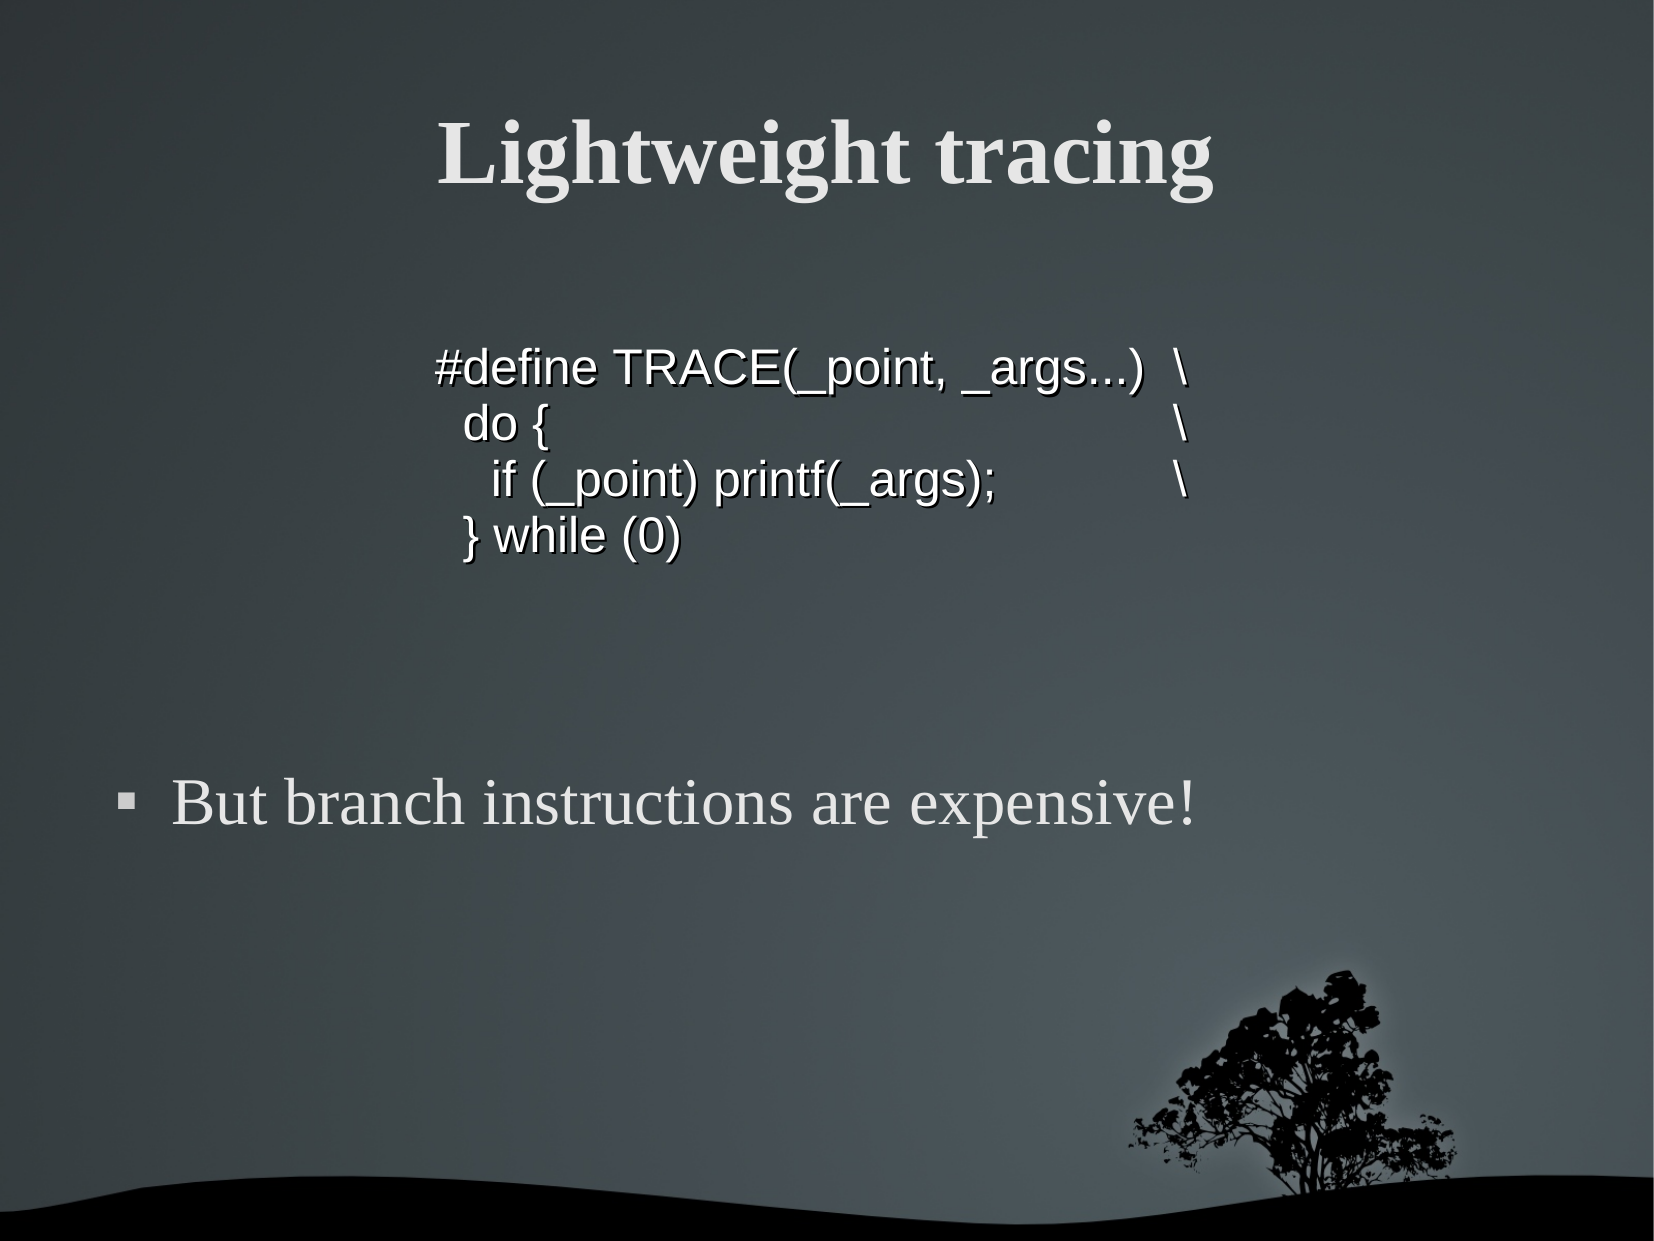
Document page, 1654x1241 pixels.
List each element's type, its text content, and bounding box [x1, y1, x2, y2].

picture [0, 0, 1654, 1241]
title Lightweight tracing [82, 49, 1571, 257]
text_box #define TRACE(_point, _args...) \ do { \ if (_point) printf(_args); \ } while (0) [420, 332, 1203, 571]
list But branch instructions are expensive! [82, 765, 1571, 1109]
